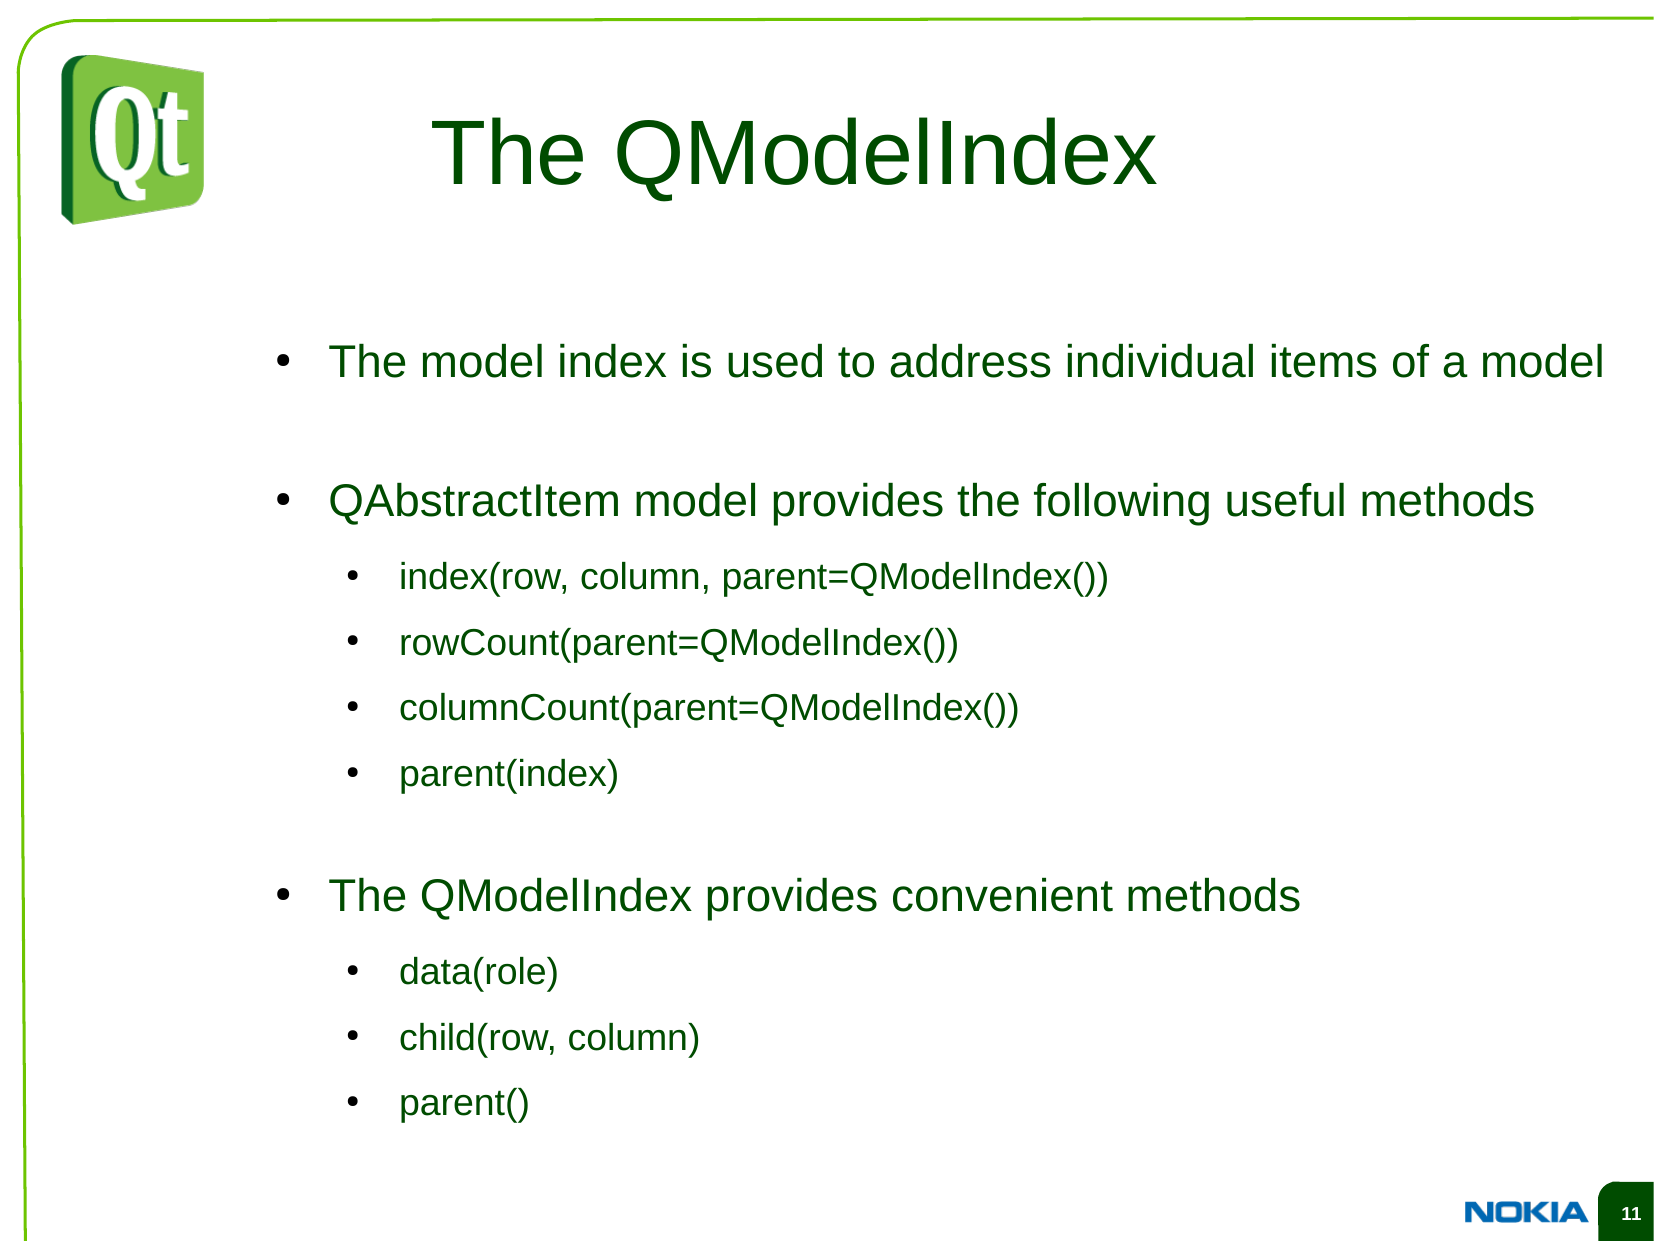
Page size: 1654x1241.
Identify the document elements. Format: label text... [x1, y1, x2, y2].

picture [1465, 1201, 1589, 1223]
list The model index is used to address individual items of a model QAbstractItem model provides the following useful methods index(row, column, parent=QModelIndex()) rowCount(parent=QModelIndex()) columnCount(parent=QModelIndex()) parent(index) The QModelIndex provides convenient methods data(role) child(row, column) parent() [257, 336, 1625, 1124]
title The QModelIndex [257, 56, 1333, 250]
picture [61, 55, 204, 225]
